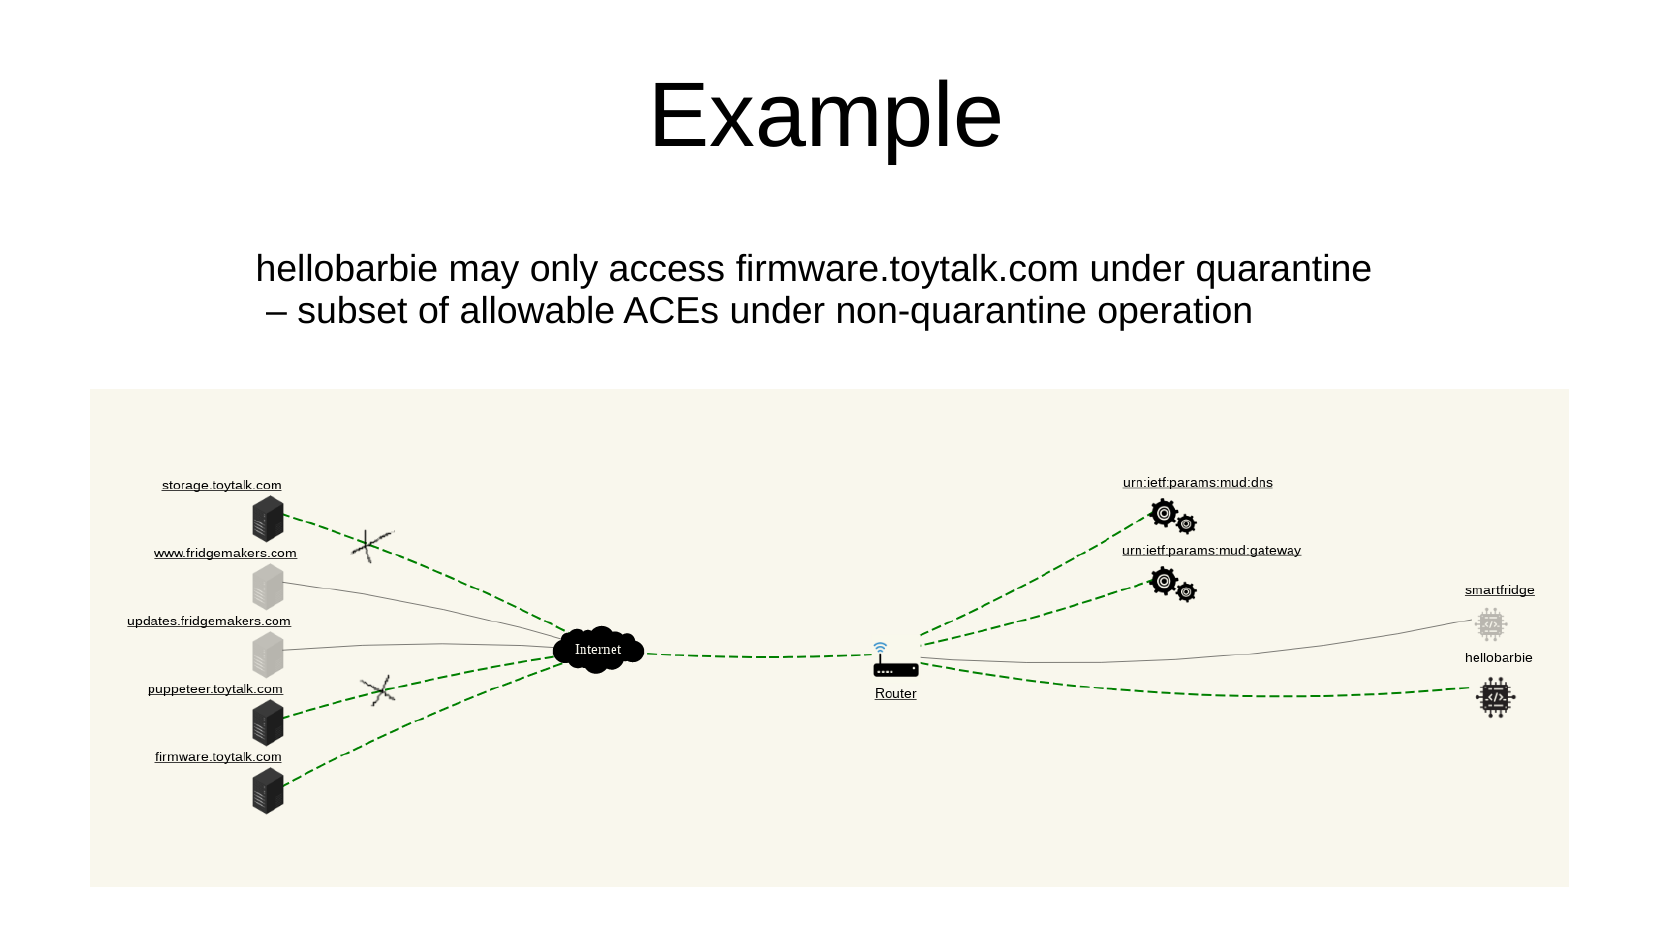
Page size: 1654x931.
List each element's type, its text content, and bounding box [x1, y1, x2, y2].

text_box hellobarbie may only access firmware.toytalk.com under quarantine – subset of allowable ACEs under non-quarantine operation [240, 240, 1388, 339]
picture [90, 389, 1569, 887]
title Example [82, 37, 1571, 193]
